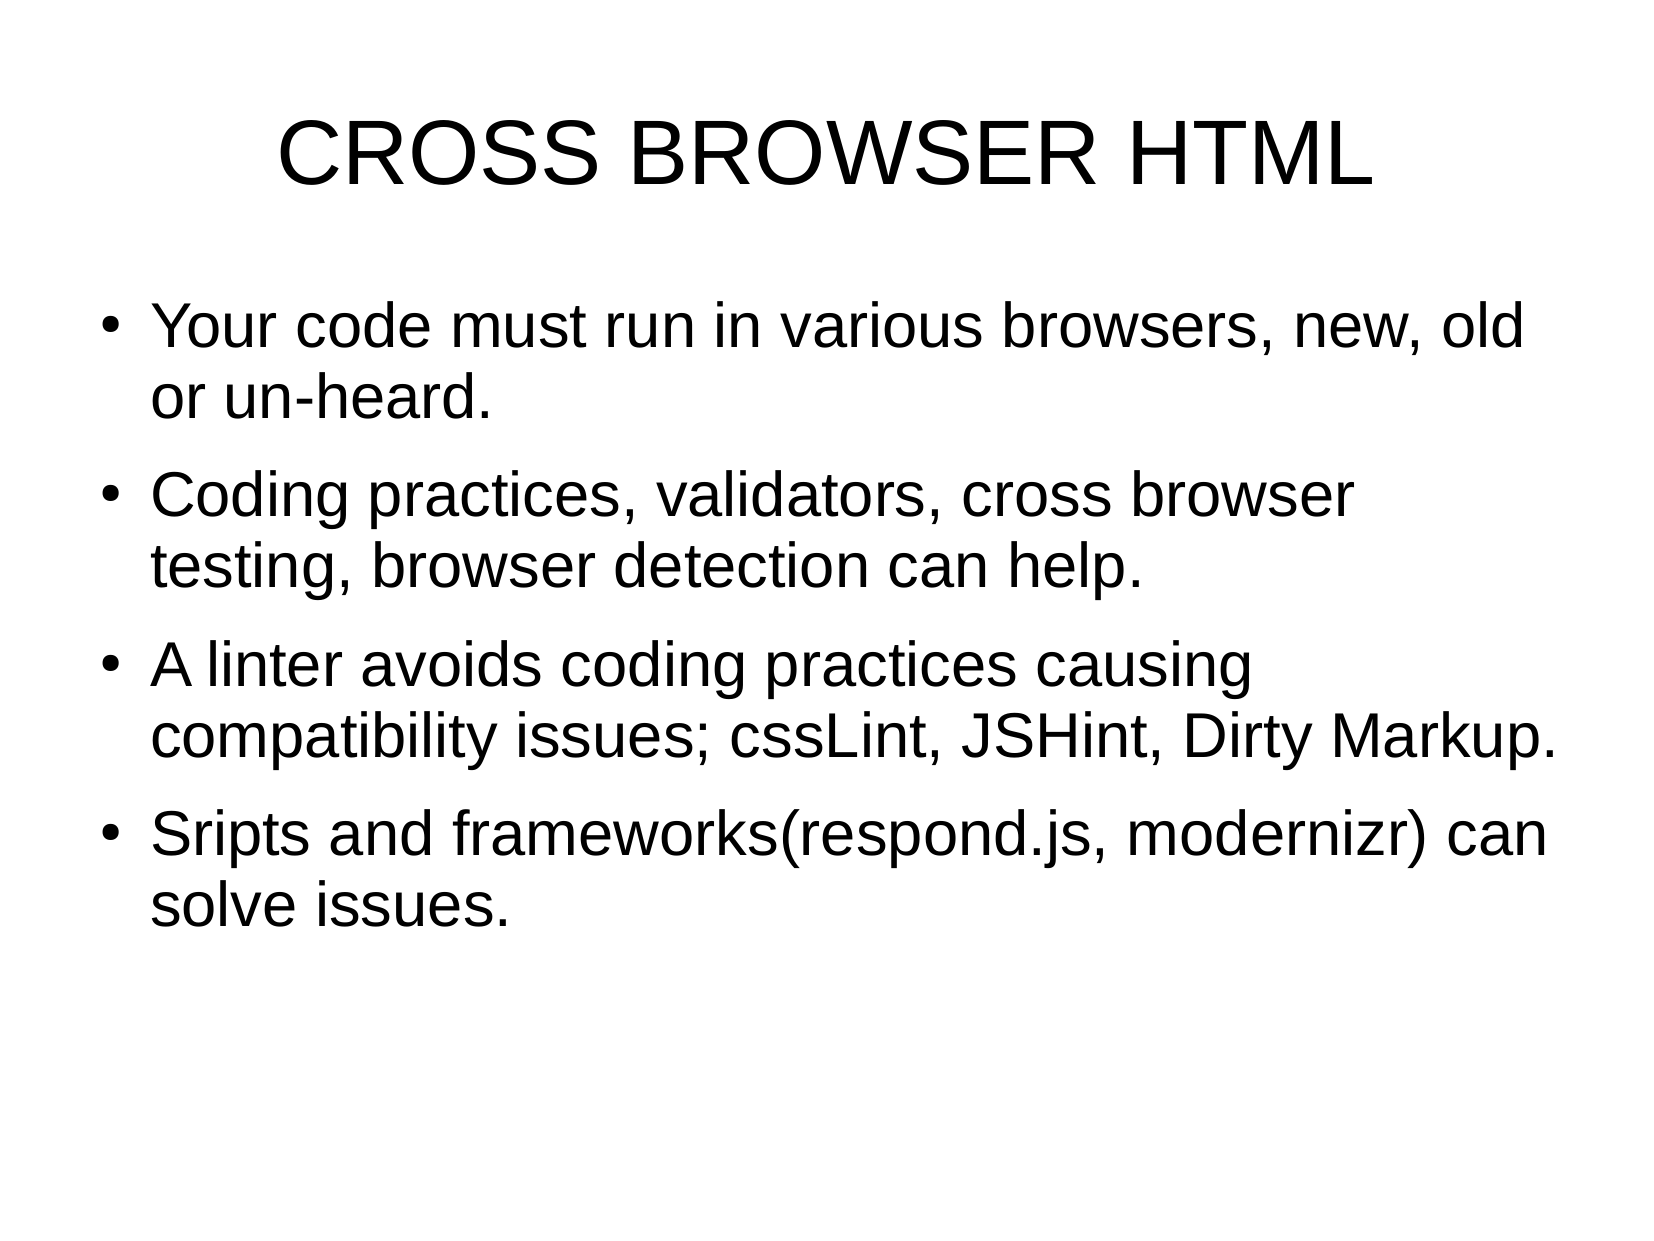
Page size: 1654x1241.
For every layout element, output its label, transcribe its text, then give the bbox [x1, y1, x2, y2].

list Your code must run in various browsers, new, old or un-heard. Coding practices, validators, cross browser testing, browser detection can help. A linter avoids coding practices causing compatibility issues; cssLint, JSHint, Dirty Markup. Sripts and frameworks(respond.js, modernizr) can solve issues. [82, 290, 1571, 1010]
title CROSS BROWSER HTML [82, 49, 1571, 257]
